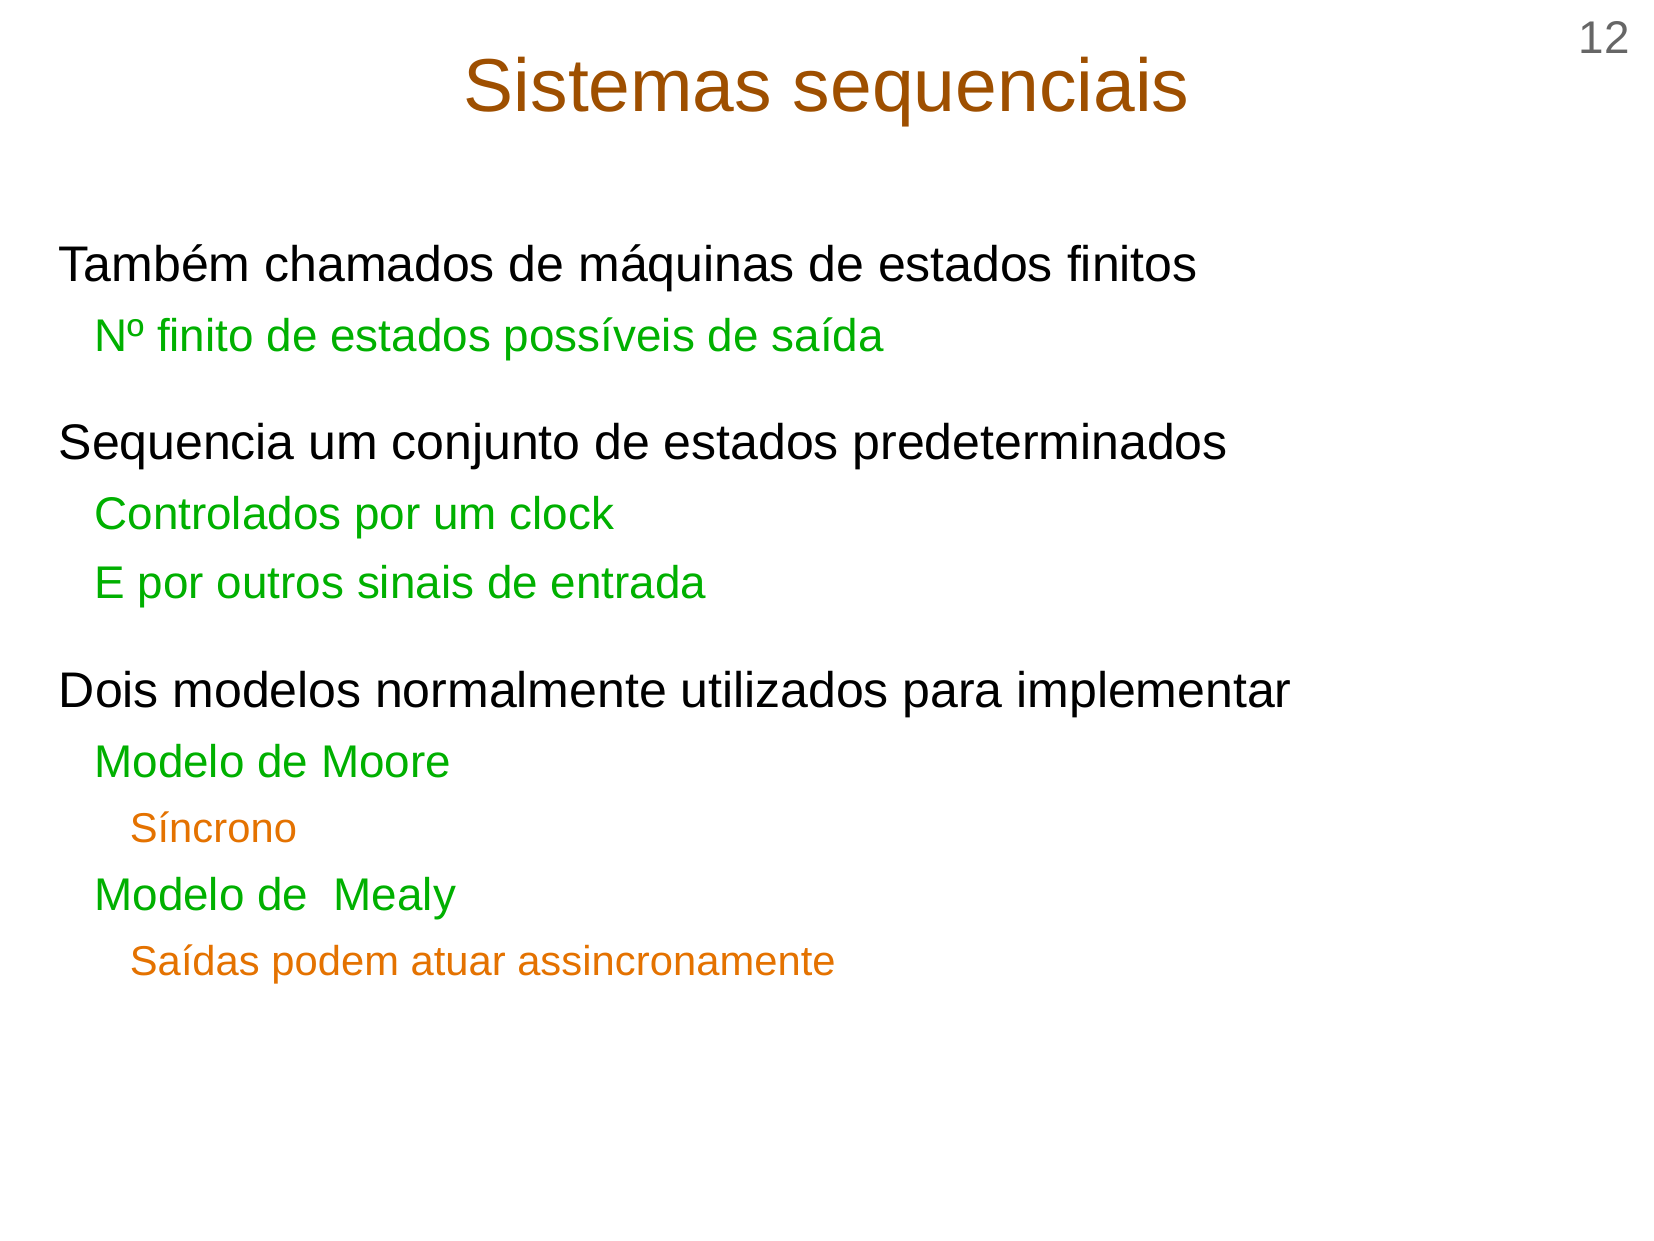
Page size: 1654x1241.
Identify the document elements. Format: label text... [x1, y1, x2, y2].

list Também chamados de máquinas de estados finitos Nº finito de estados possíveis de saída Sequencia um conjunto de estados predeterminados Controlados por um clock E por outros sinais de entrada Dois modelos normalmente utilizados para implementar Modelo de Moore Síncrono Modelo de Mealy Saídas podem atuar assincronamente [59, 236, 1595, 1211]
title Sistemas sequenciais [59, 29, 1595, 148]
